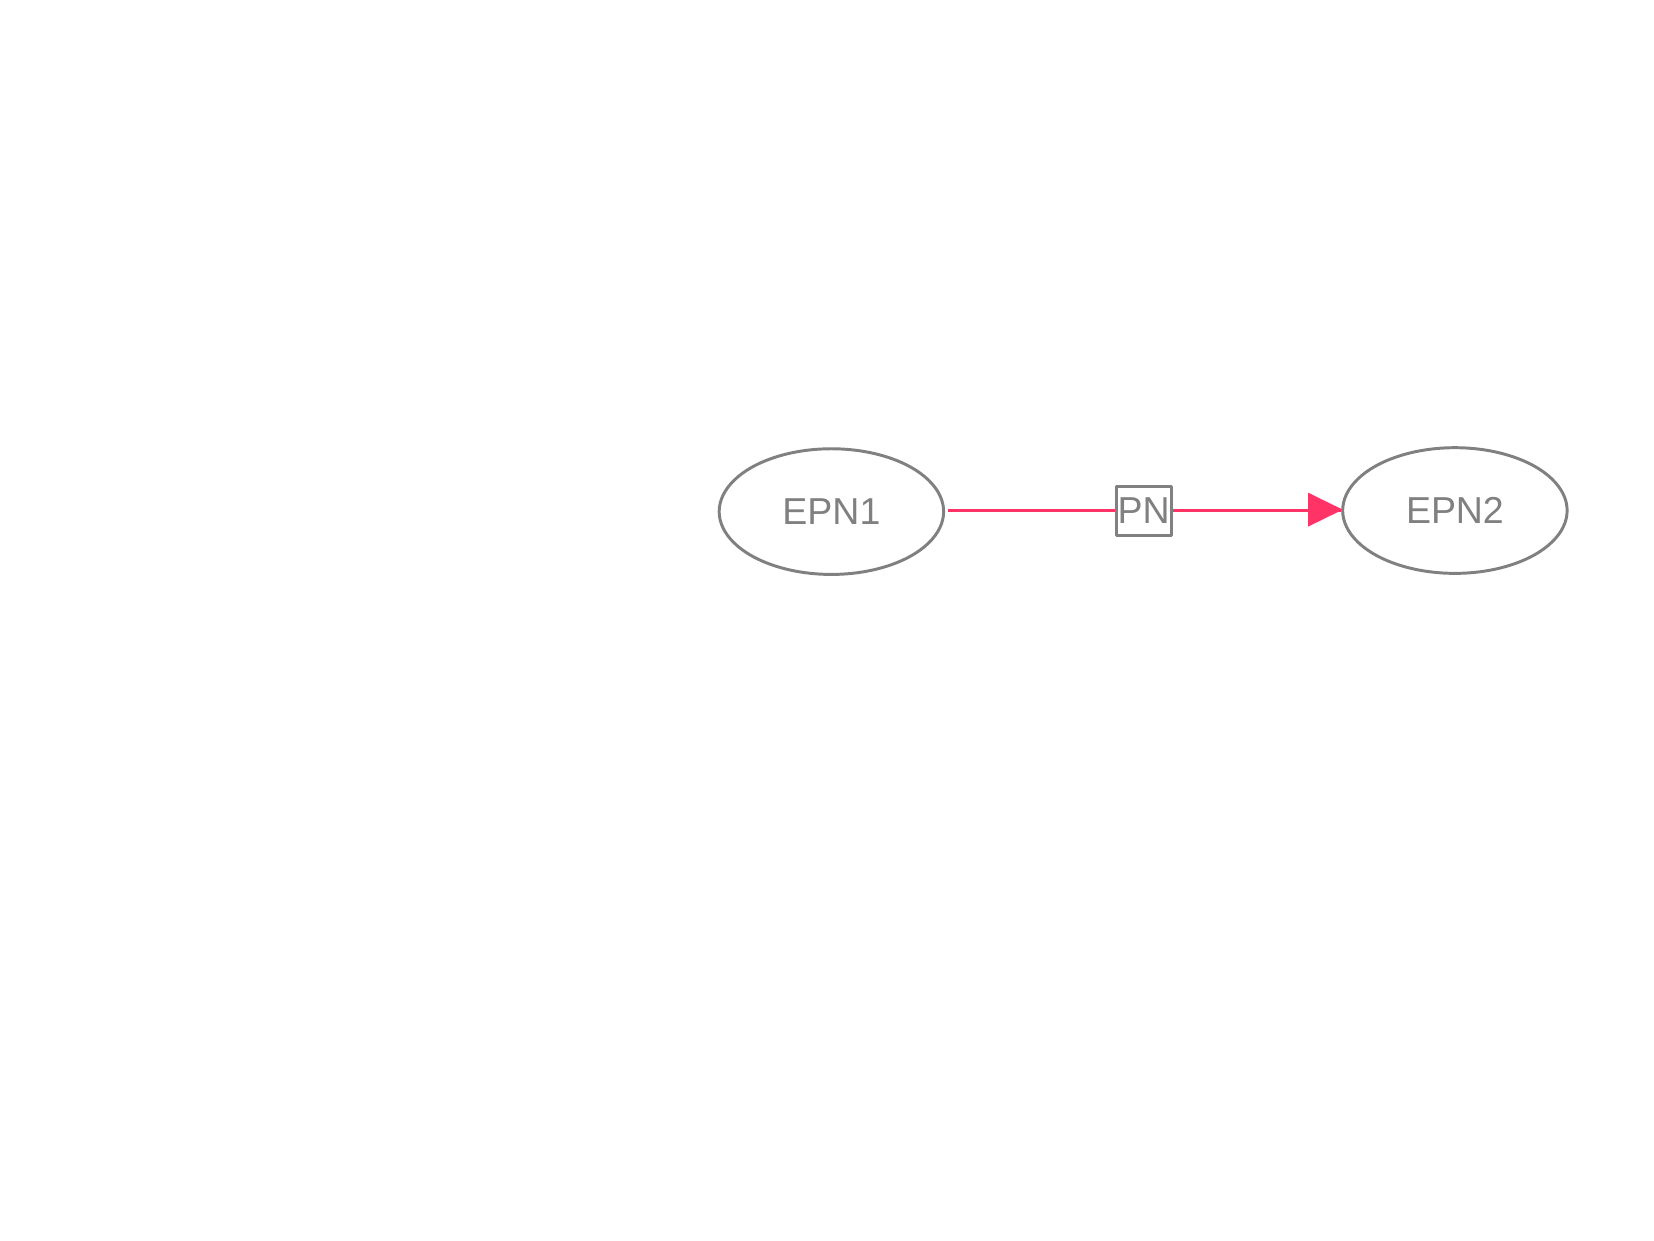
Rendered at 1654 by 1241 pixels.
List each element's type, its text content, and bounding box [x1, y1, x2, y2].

text_box [1308, 512, 1338, 527]
text_box EPN1 [719, 448, 944, 575]
text_box [1308, 492, 1342, 511]
text_box EPN2 [1342, 447, 1568, 574]
text_box PN [1116, 486, 1172, 536]
